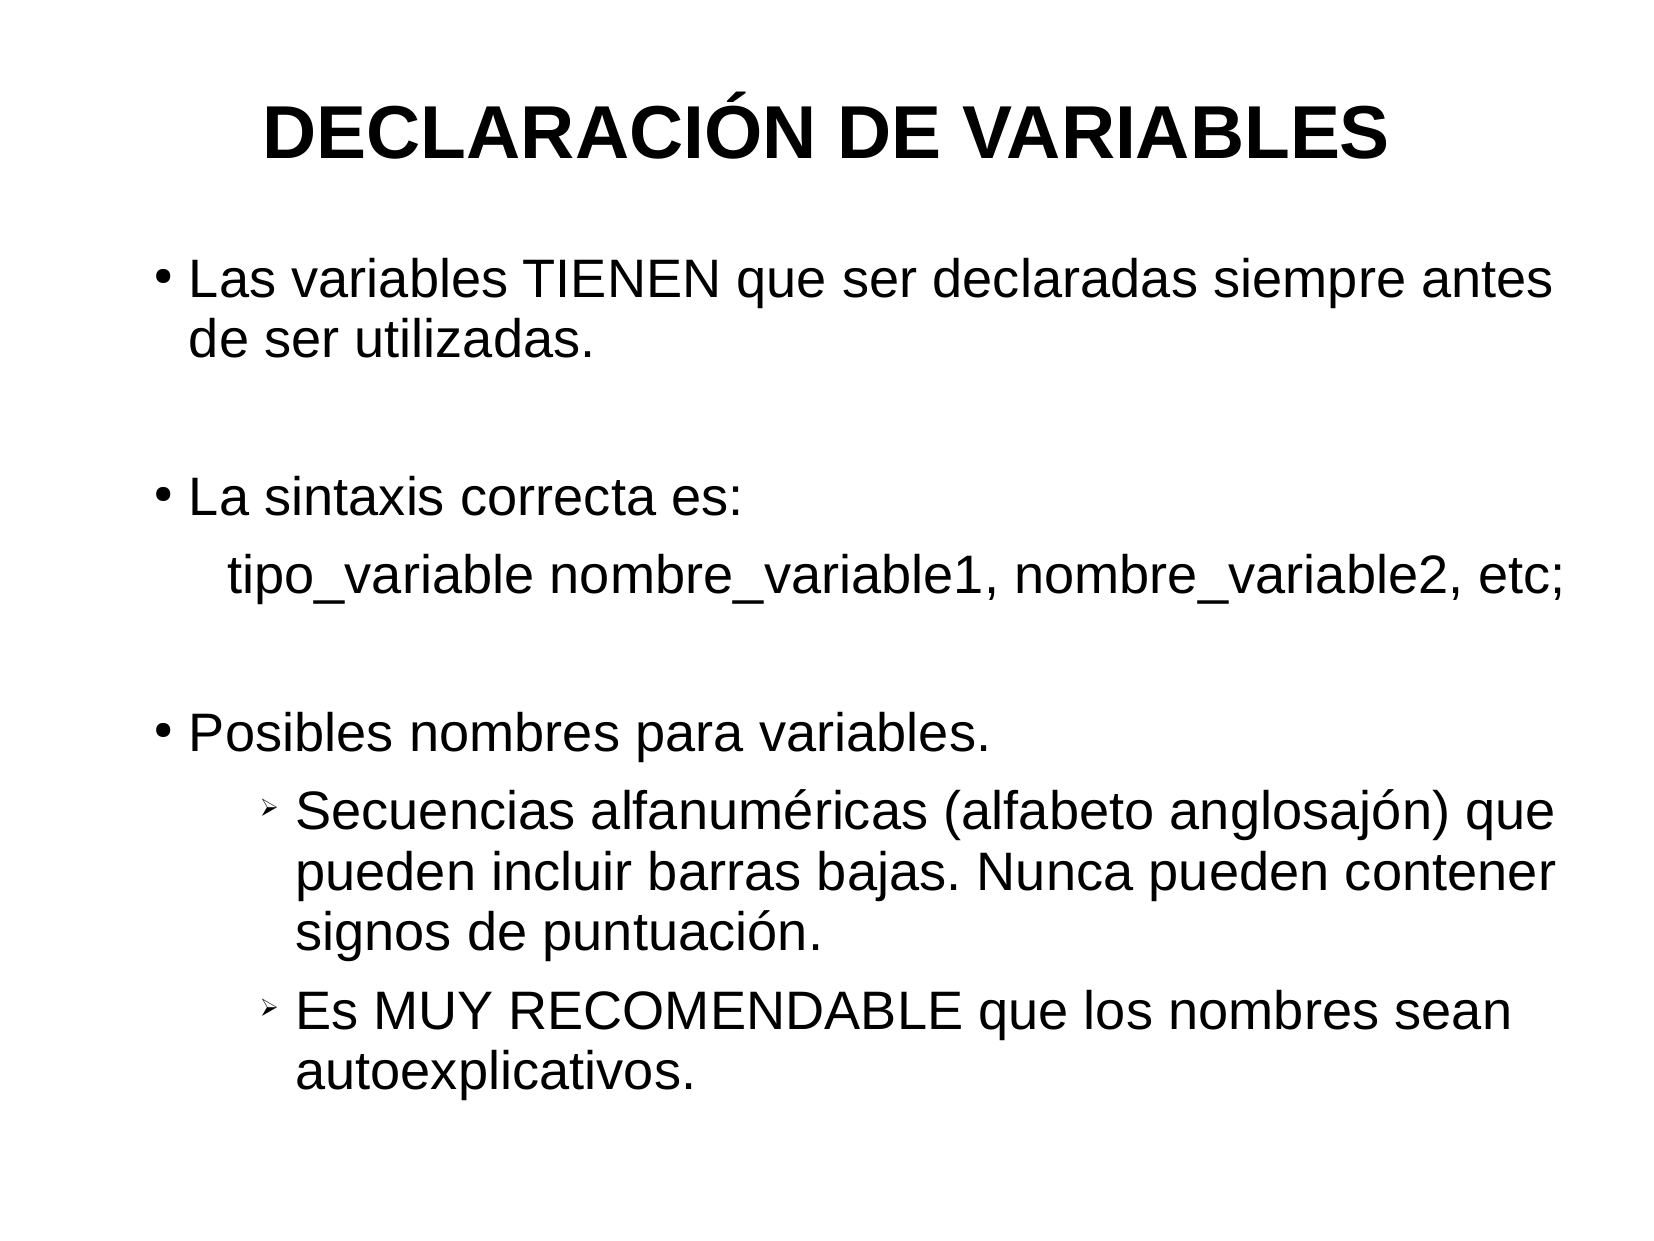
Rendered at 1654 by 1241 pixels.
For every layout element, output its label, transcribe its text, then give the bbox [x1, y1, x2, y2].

title DECLARACIÓN DE VARIABLES [82, 29, 1571, 237]
text_box Las variables TIENEN que ser declaradas siempre antes de ser utilizadas. La sintaxis correcta es: tipo_variable nombre_variable1, nombre_variable2, etc; Posibles nombres para variables. Secuencias alfanuméricas (alfabeto anglosajón) que pueden incluir barras bajas. Nunca pueden contener signos de puntuación. Es MUY RECOMENDABLE que los nombres sean autoexplicativos. [153, 248, 1595, 1184]
